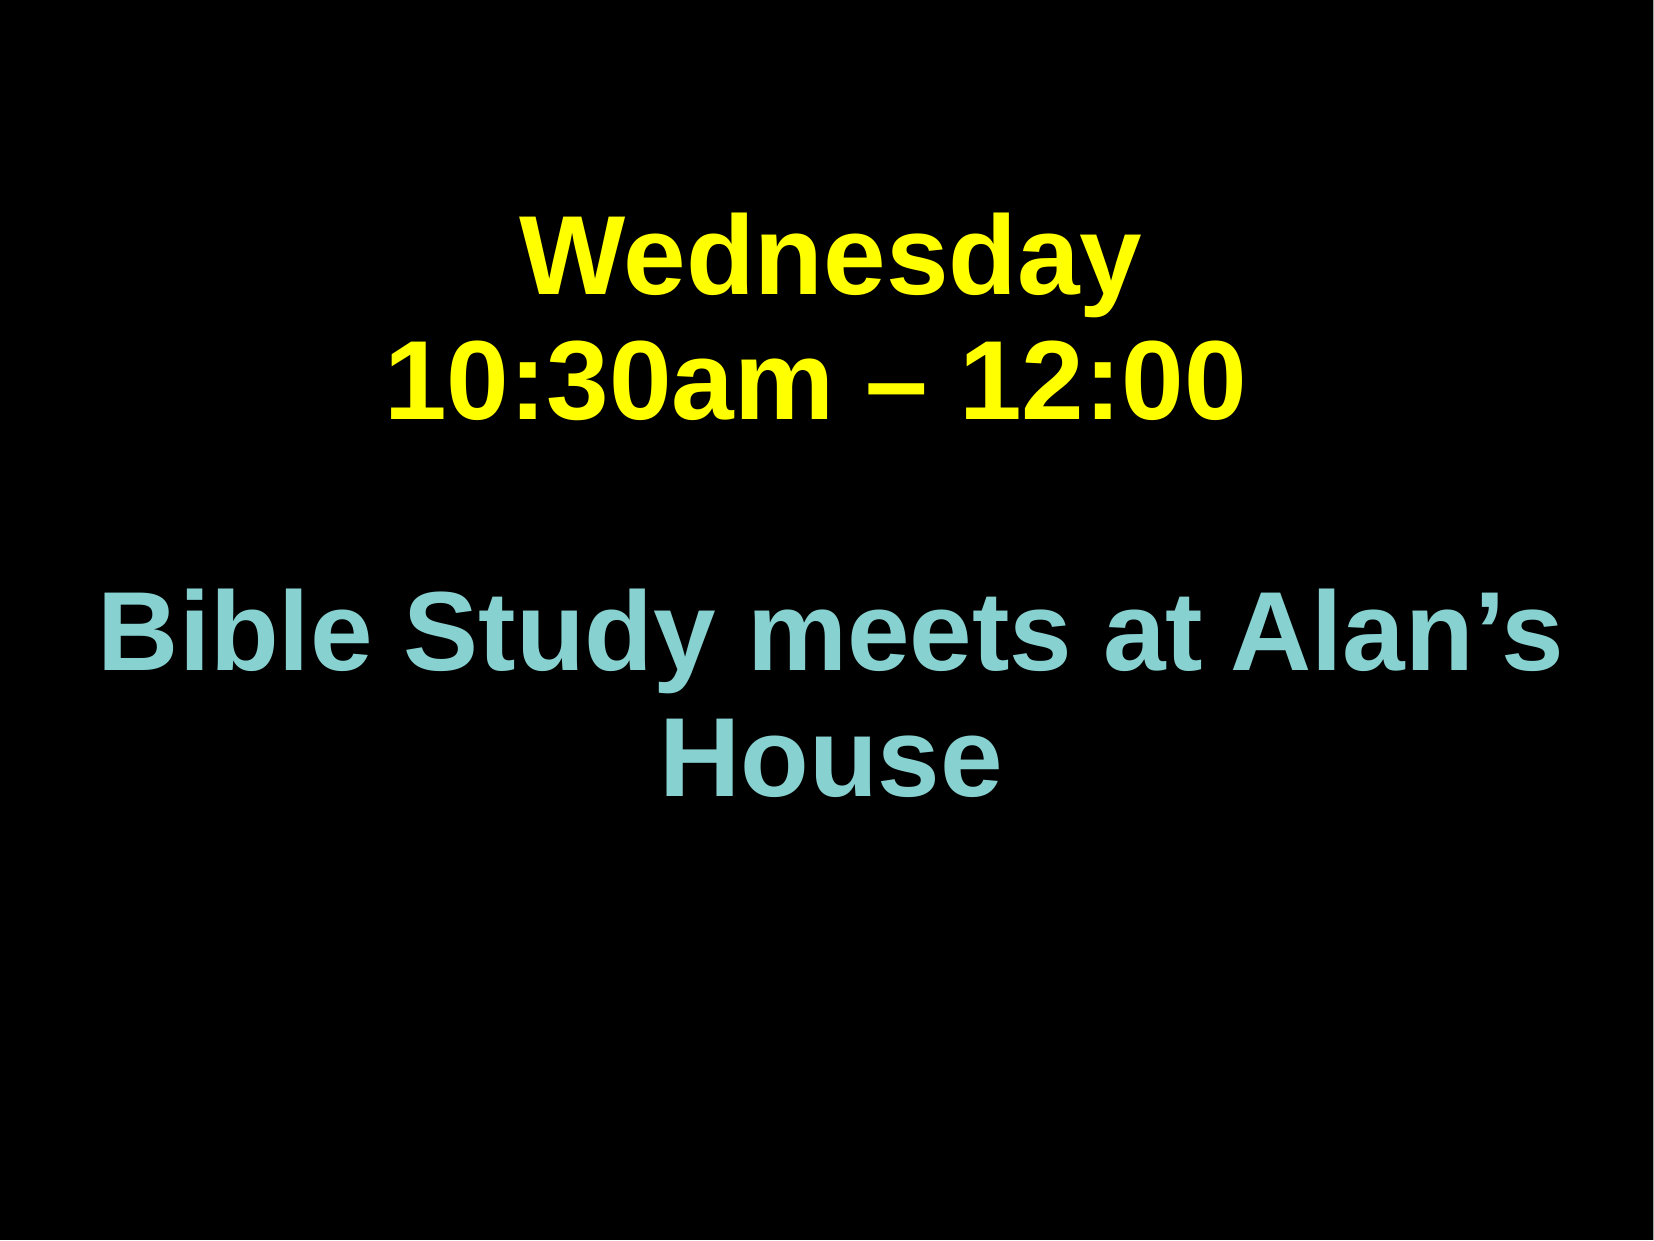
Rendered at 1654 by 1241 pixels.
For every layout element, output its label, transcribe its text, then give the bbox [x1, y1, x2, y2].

text_box Wednesday 10:30am – 12:00 Bible Study meets at Alan’s House [59, 59, 1603, 1179]
